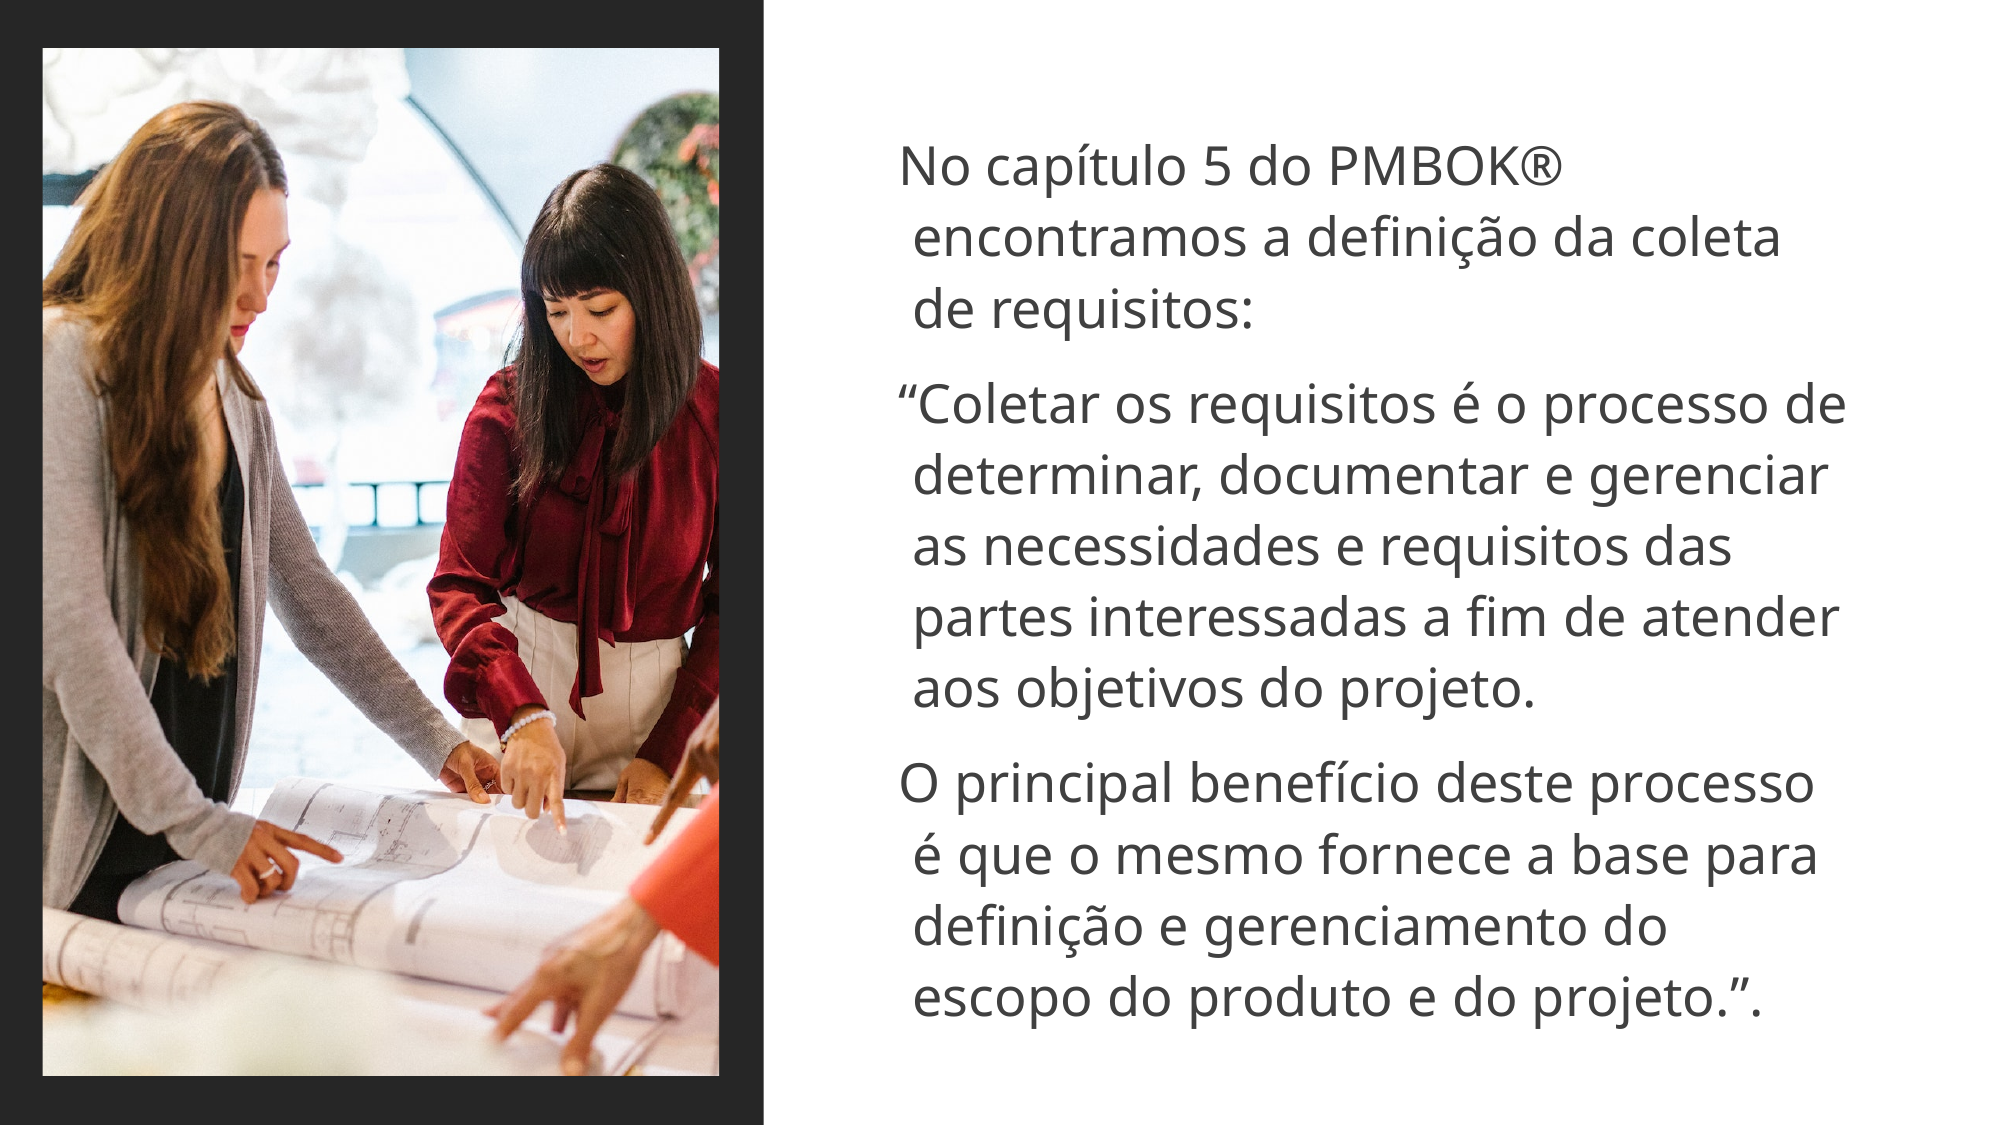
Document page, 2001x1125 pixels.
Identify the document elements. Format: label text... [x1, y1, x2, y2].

list No capítulo 5 do PMBOK® encontramos a definição da coleta de requisitos: “Coletar os requisitos é o processo de determinar, documentar e gerenciar as necessidades e requisitos das partes interessadas a fim de atender aos objetivos do projeto. O principal benefício deste processo é que o mesmo fornece a base para definição e gerenciamento do escopo do produto e do projeto.”. [883, 117, 1857, 1060]
picture [42, 48, 720, 1118]
